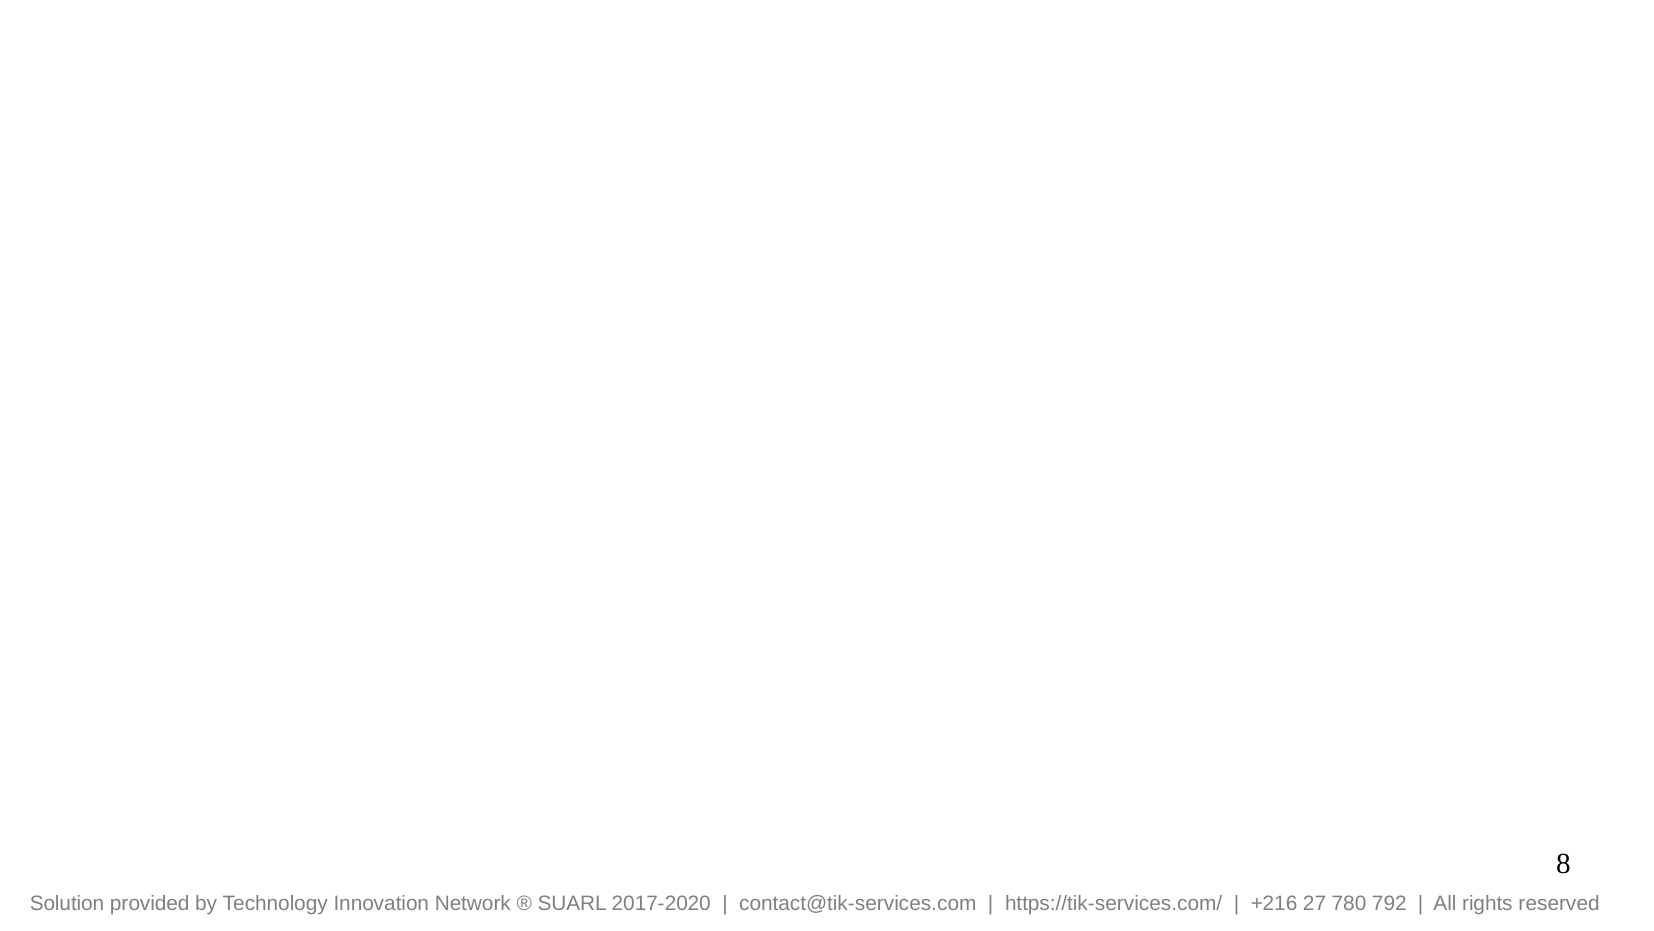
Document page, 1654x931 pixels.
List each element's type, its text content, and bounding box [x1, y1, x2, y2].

text_box Solution provided by Technology Innovation Network ® SUARL 2017-2020 | contact@tik-services.com | https://tik-services.com/ | +216 27 780 792 | All rights reserved [15, 884, 1636, 923]
